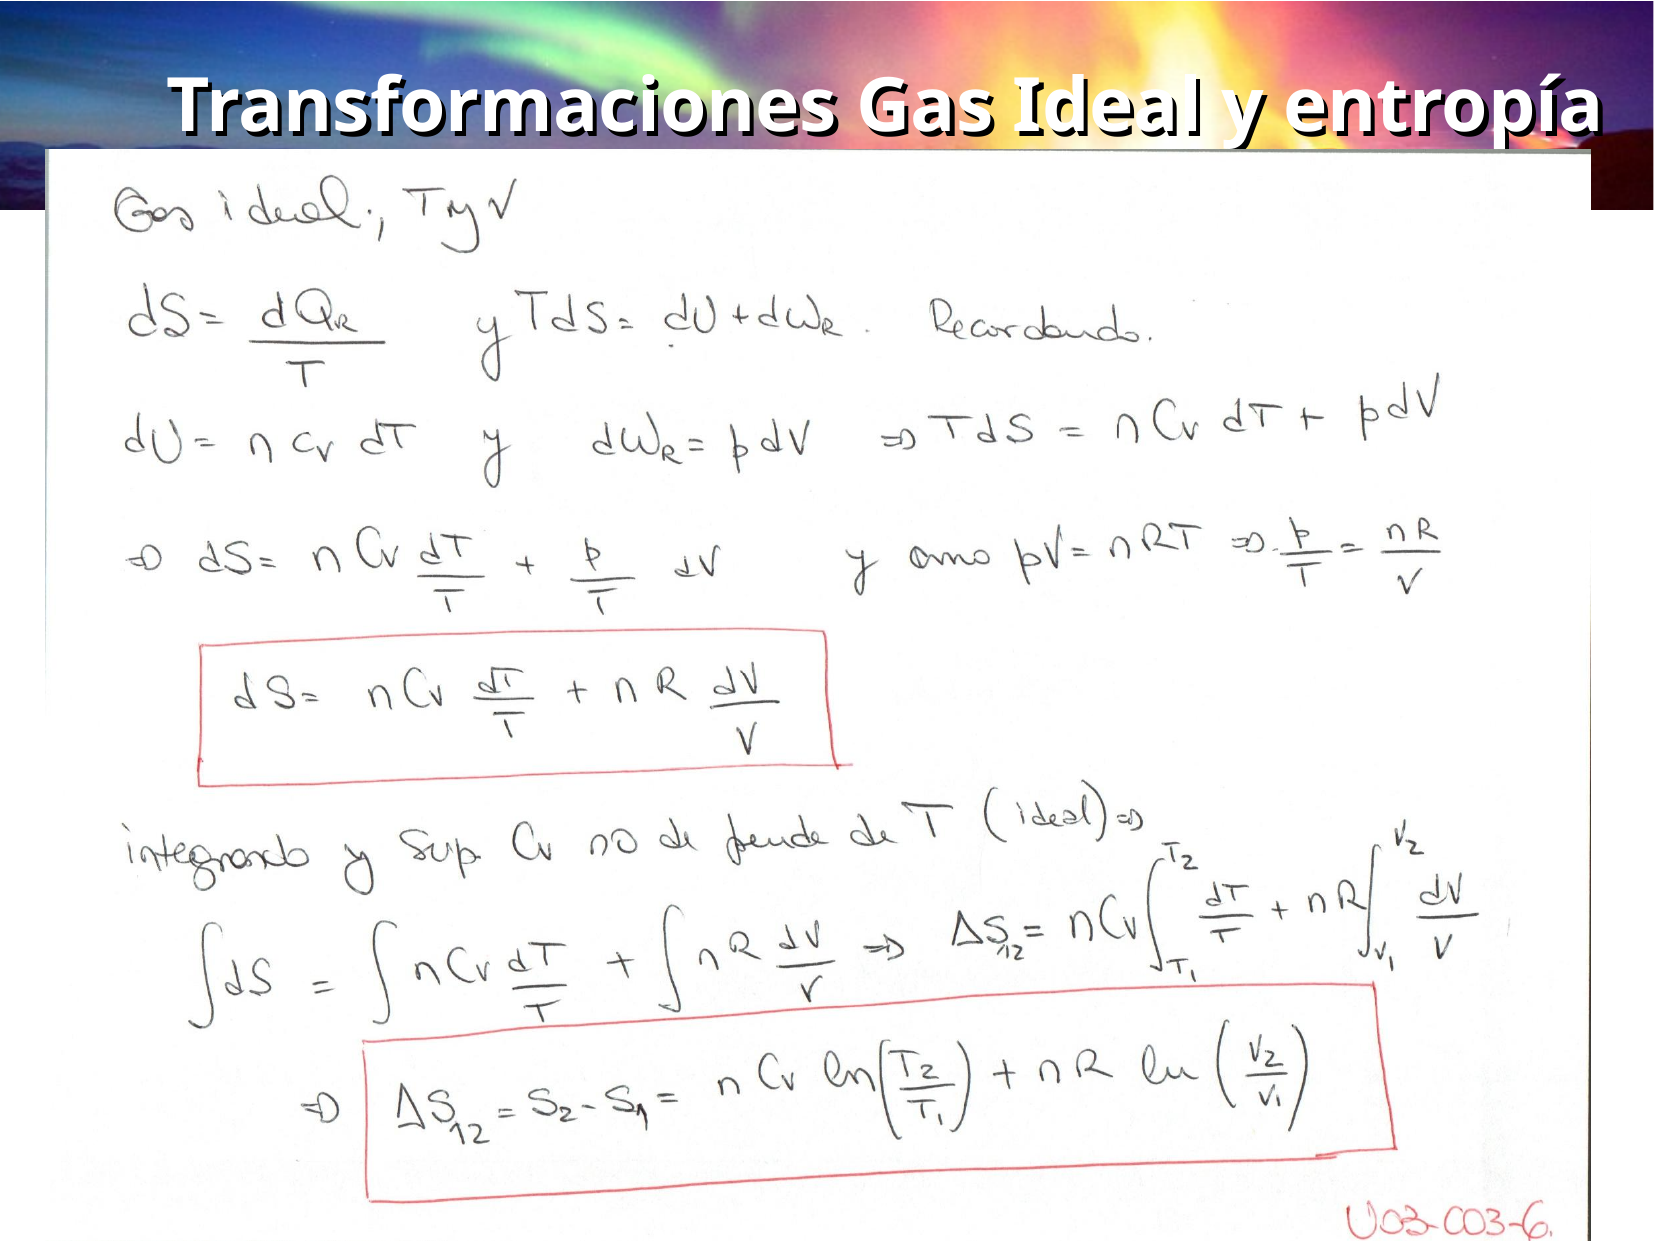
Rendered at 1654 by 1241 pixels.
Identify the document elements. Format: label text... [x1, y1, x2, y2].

title Transformaciones Gas Ideal y entropía [45, 15, 1606, 191]
picture [0, 1, 1654, 1241]
